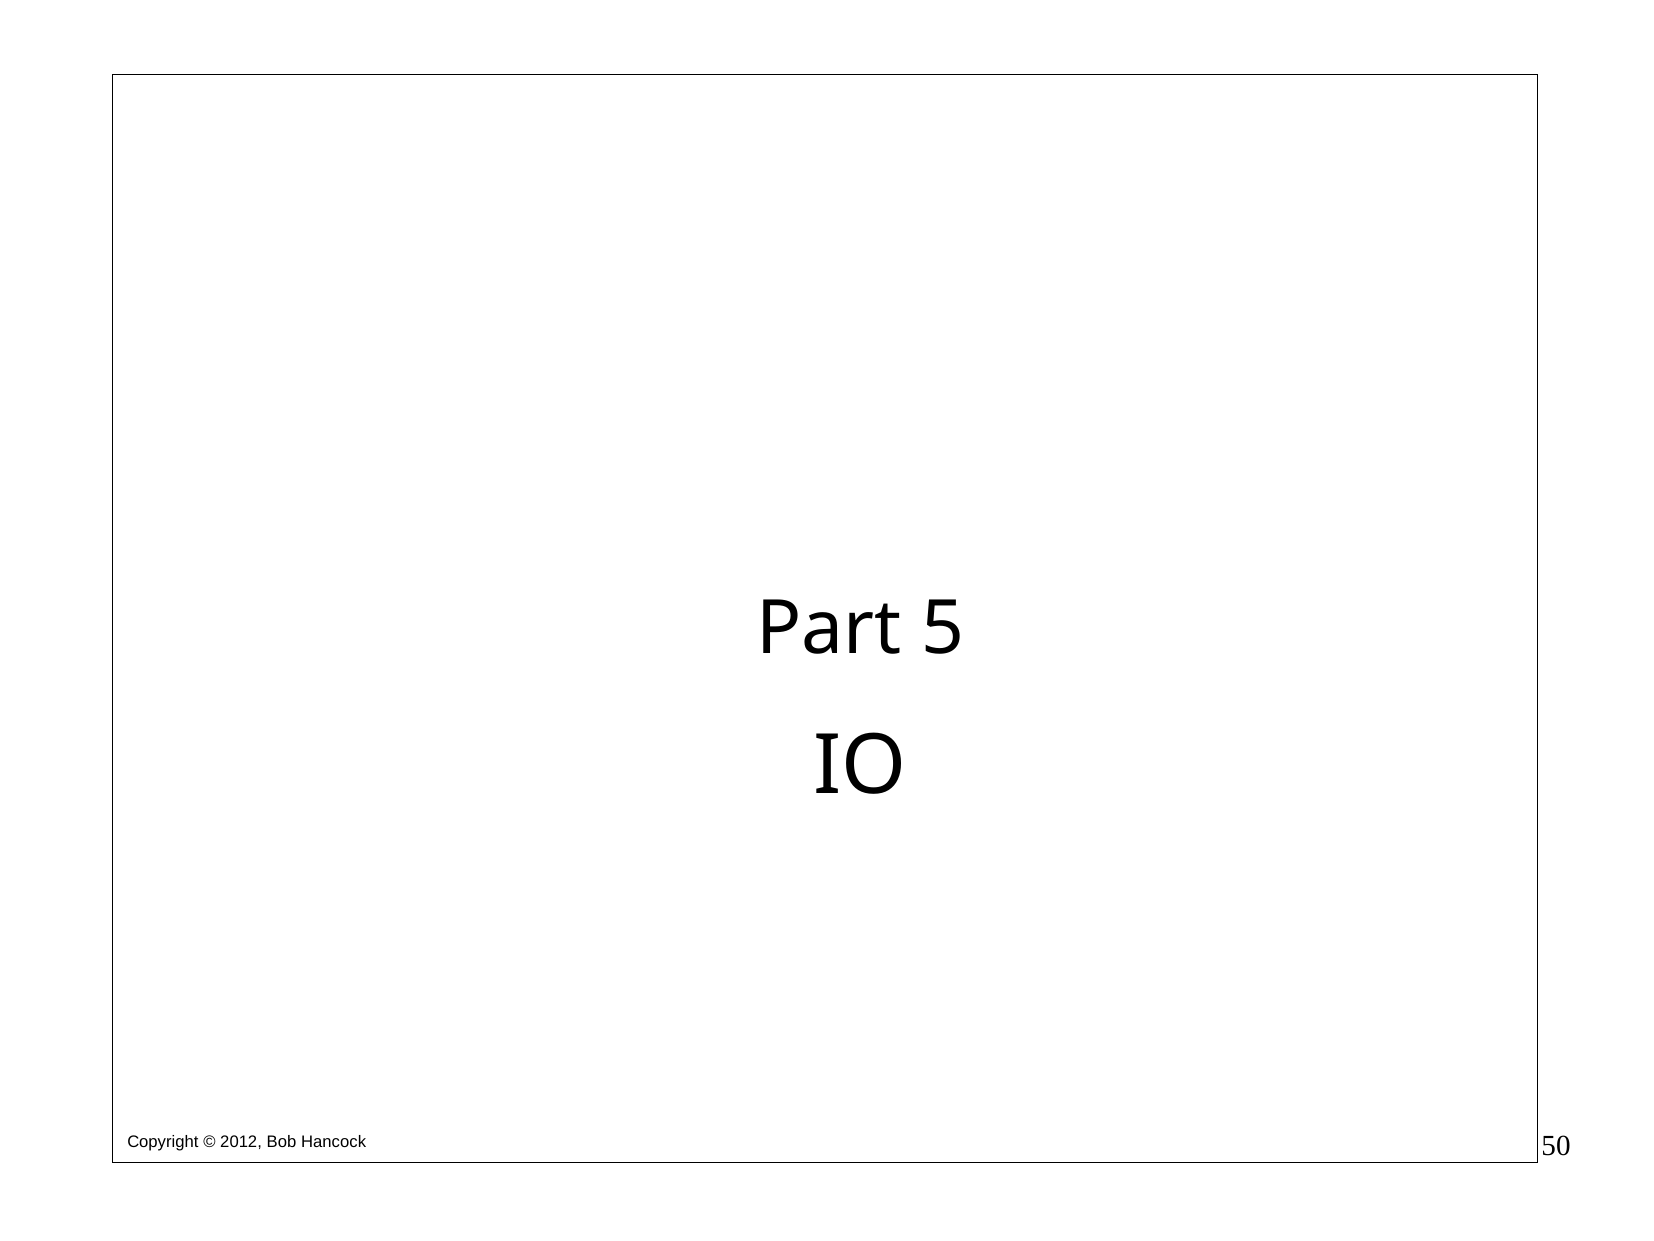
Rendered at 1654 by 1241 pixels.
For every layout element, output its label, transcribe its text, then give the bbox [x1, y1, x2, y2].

list Part 5 IO [150, 262, 1501, 1126]
text_box Copyright © 2012, Bob Hancock [112, 1125, 382, 1159]
